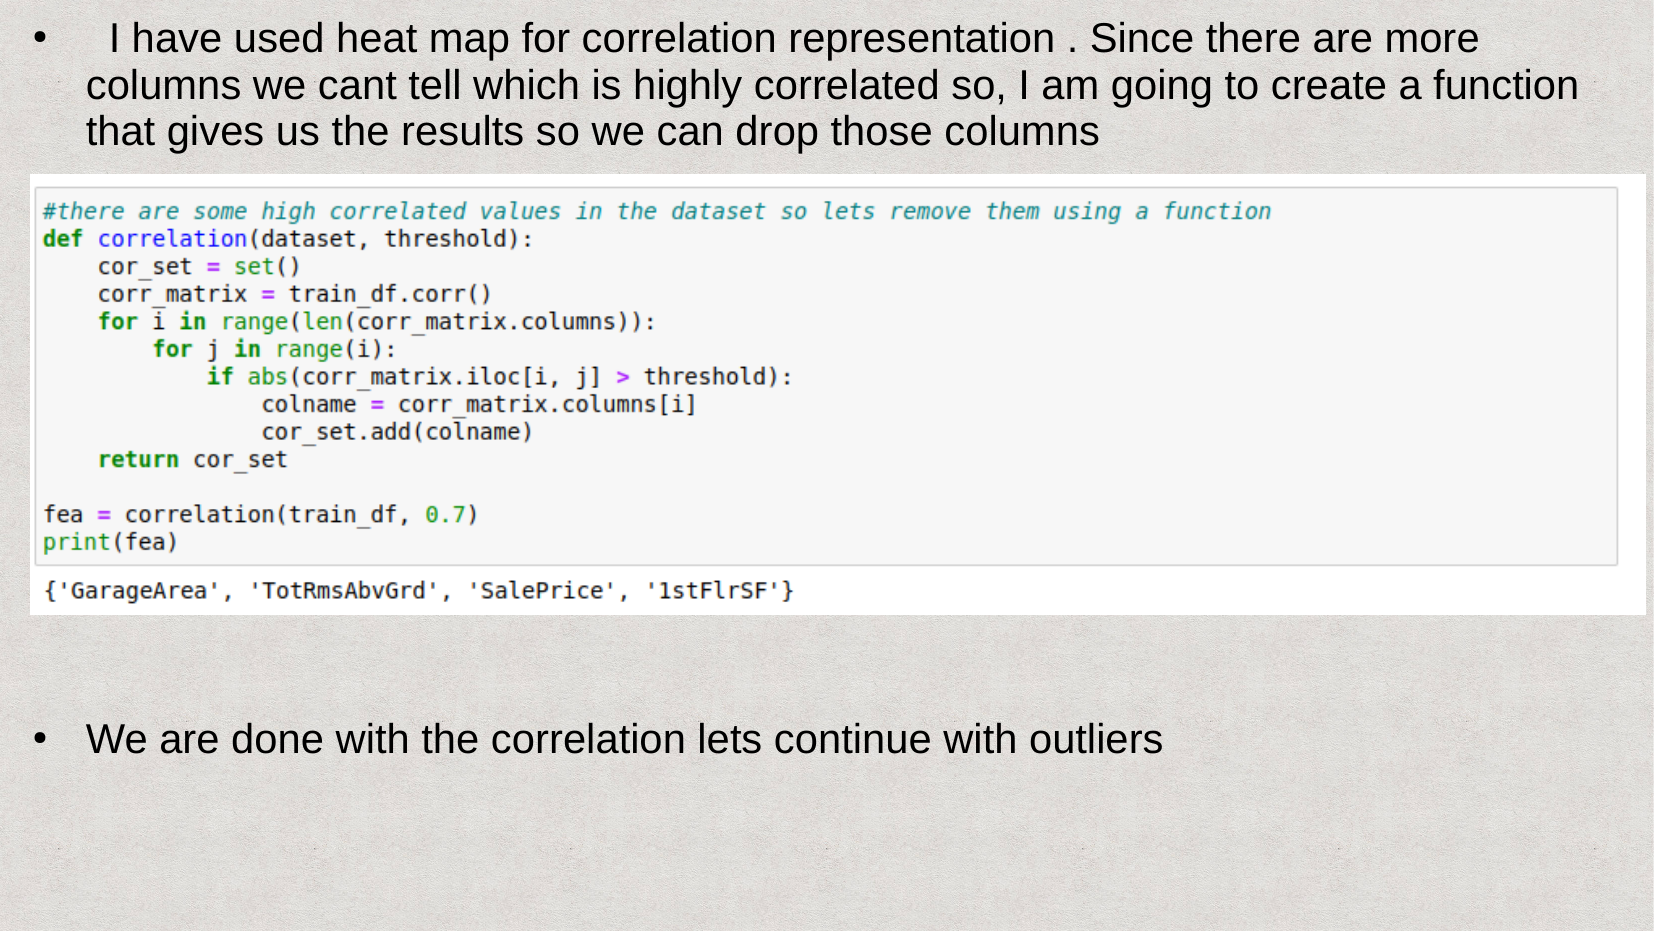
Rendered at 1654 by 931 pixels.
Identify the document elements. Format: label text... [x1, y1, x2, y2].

list I have used heat map for correlation representation . Since there are more columns we cant tell which is highly correlated so, I am going to create a function that gives us the results so we can drop those columns We are done with the correlation lets continue with outliers [15, 15, 1621, 901]
picture [0, 0, 1654, 931]
